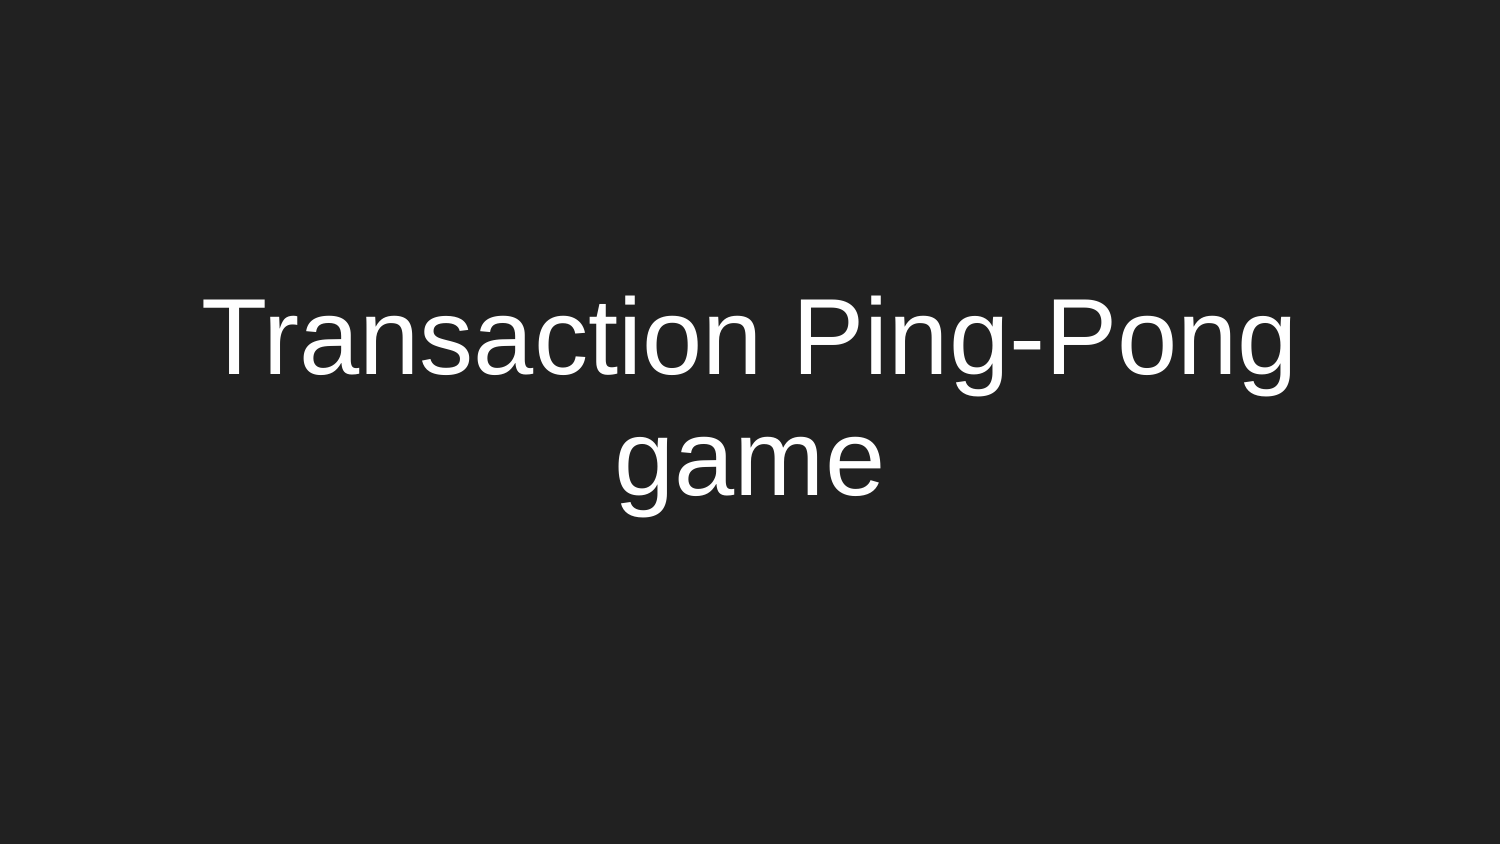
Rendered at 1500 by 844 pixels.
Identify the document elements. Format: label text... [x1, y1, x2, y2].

title Transaction Ping-Pong game [51, 197, 1449, 534]
